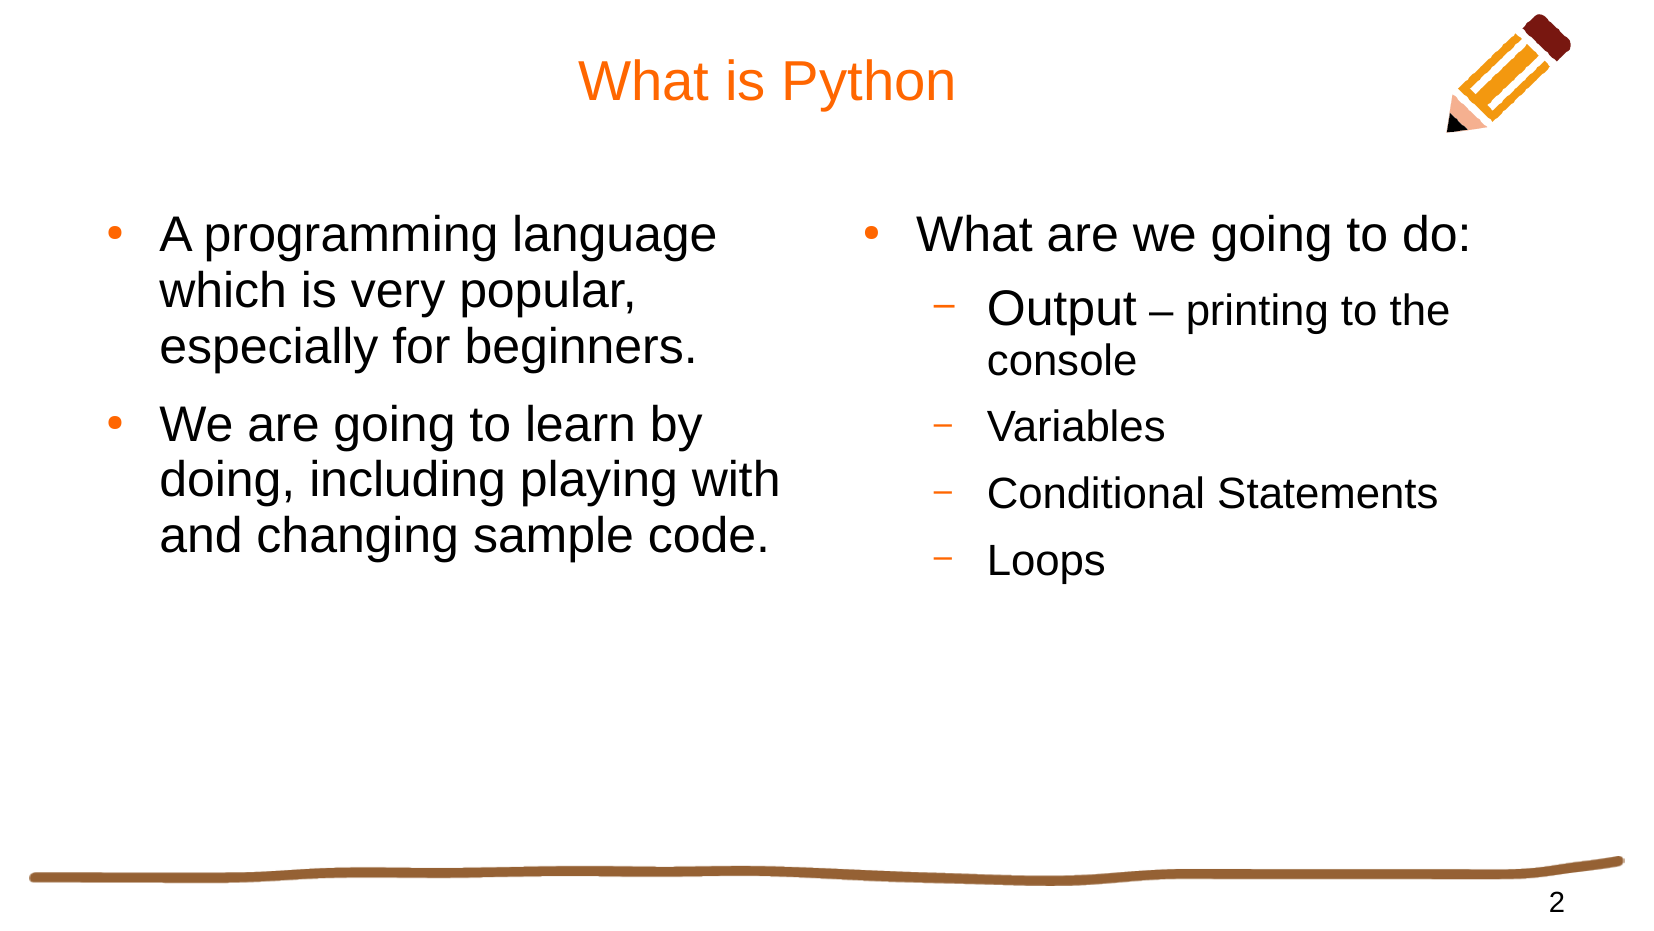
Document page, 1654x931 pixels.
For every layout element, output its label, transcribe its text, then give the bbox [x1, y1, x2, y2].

list A programming language which is very popular, especially for beginners. We are going to learn by doing, including playing with and changing sample code. [88, 206, 809, 857]
picture [29, 856, 1625, 886]
list What are we going to do: Output – printing to the console Variables Conditional Statements Loops [845, 206, 1566, 857]
title What is Python [88, 29, 1447, 133]
picture [1446, 14, 1571, 133]
